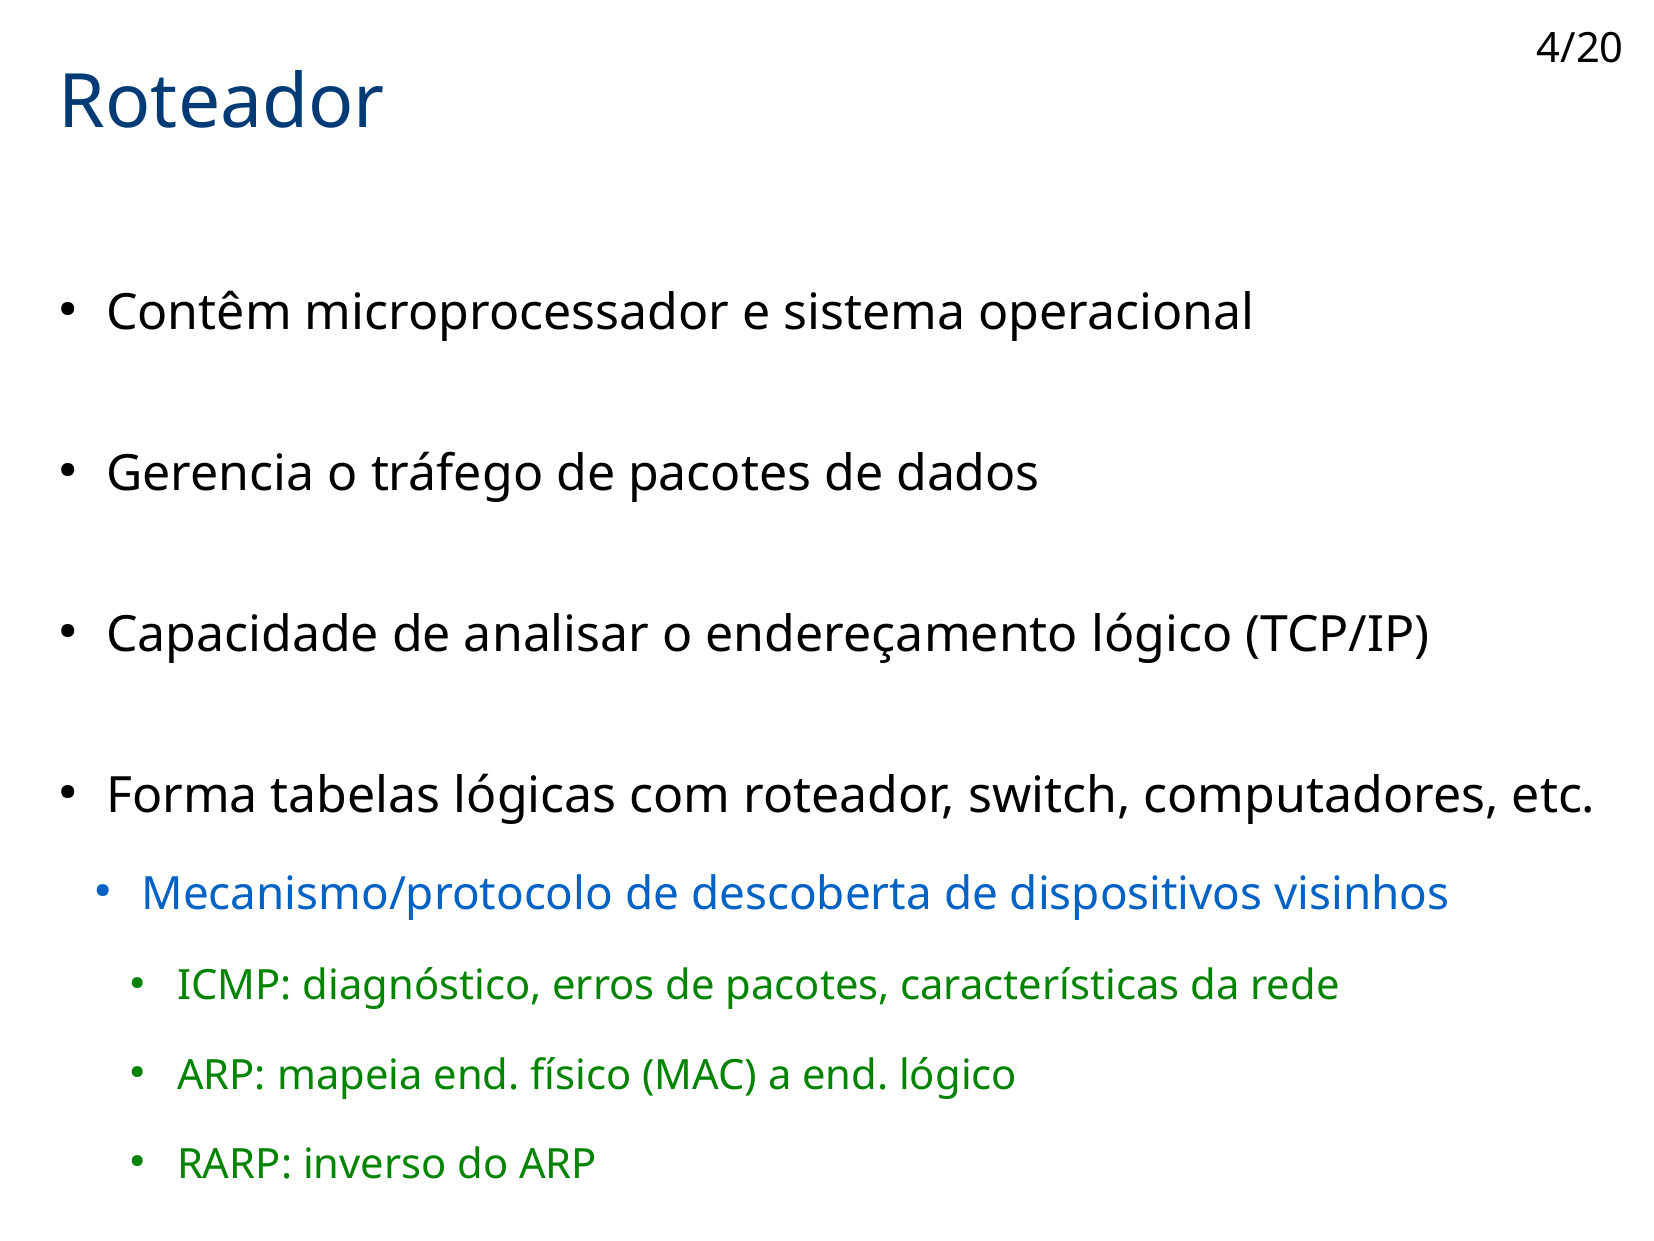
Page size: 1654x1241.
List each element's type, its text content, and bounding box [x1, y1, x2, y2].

list Contêm microprocessador e sistema operacional Gerencia o tráfego de pacotes de dados Capacidade de analisar o endereçamento lógico (TCP/IP) Forma tabelas lógicas com roteador, switch, computadores, etc. Mecanismo/protocolo de descoberta de dispositivos visinhos ICMP: diagnóstico, erros de pacotes, características da rede ARP: mapeia end. físico (MAC) a end. lógico RARP: inverso do ARP [59, 265, 1625, 1211]
title Roteador [59, 47, 1625, 166]
